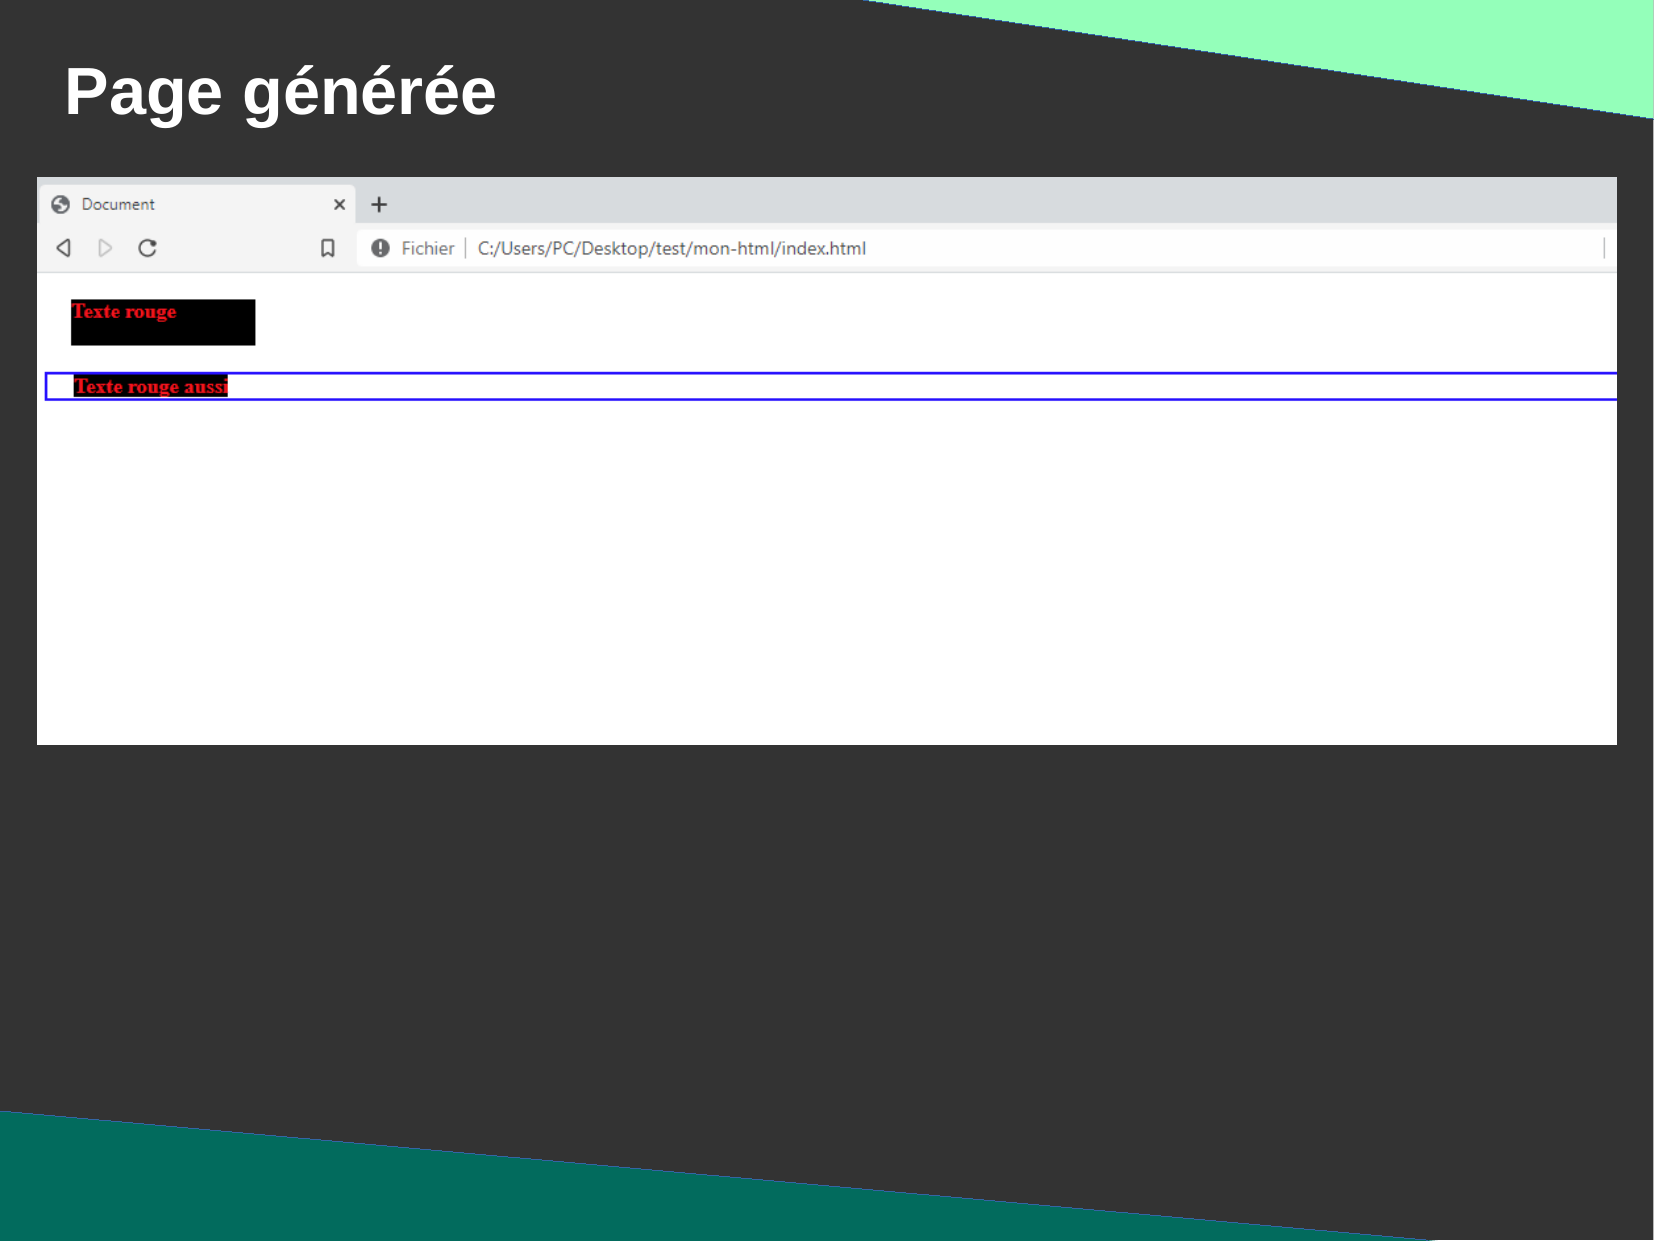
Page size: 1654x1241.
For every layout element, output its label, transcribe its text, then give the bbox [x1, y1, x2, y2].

picture [37, 177, 1617, 745]
text_box [863, 0, 1654, 120]
title Page générée [64, 54, 1553, 157]
